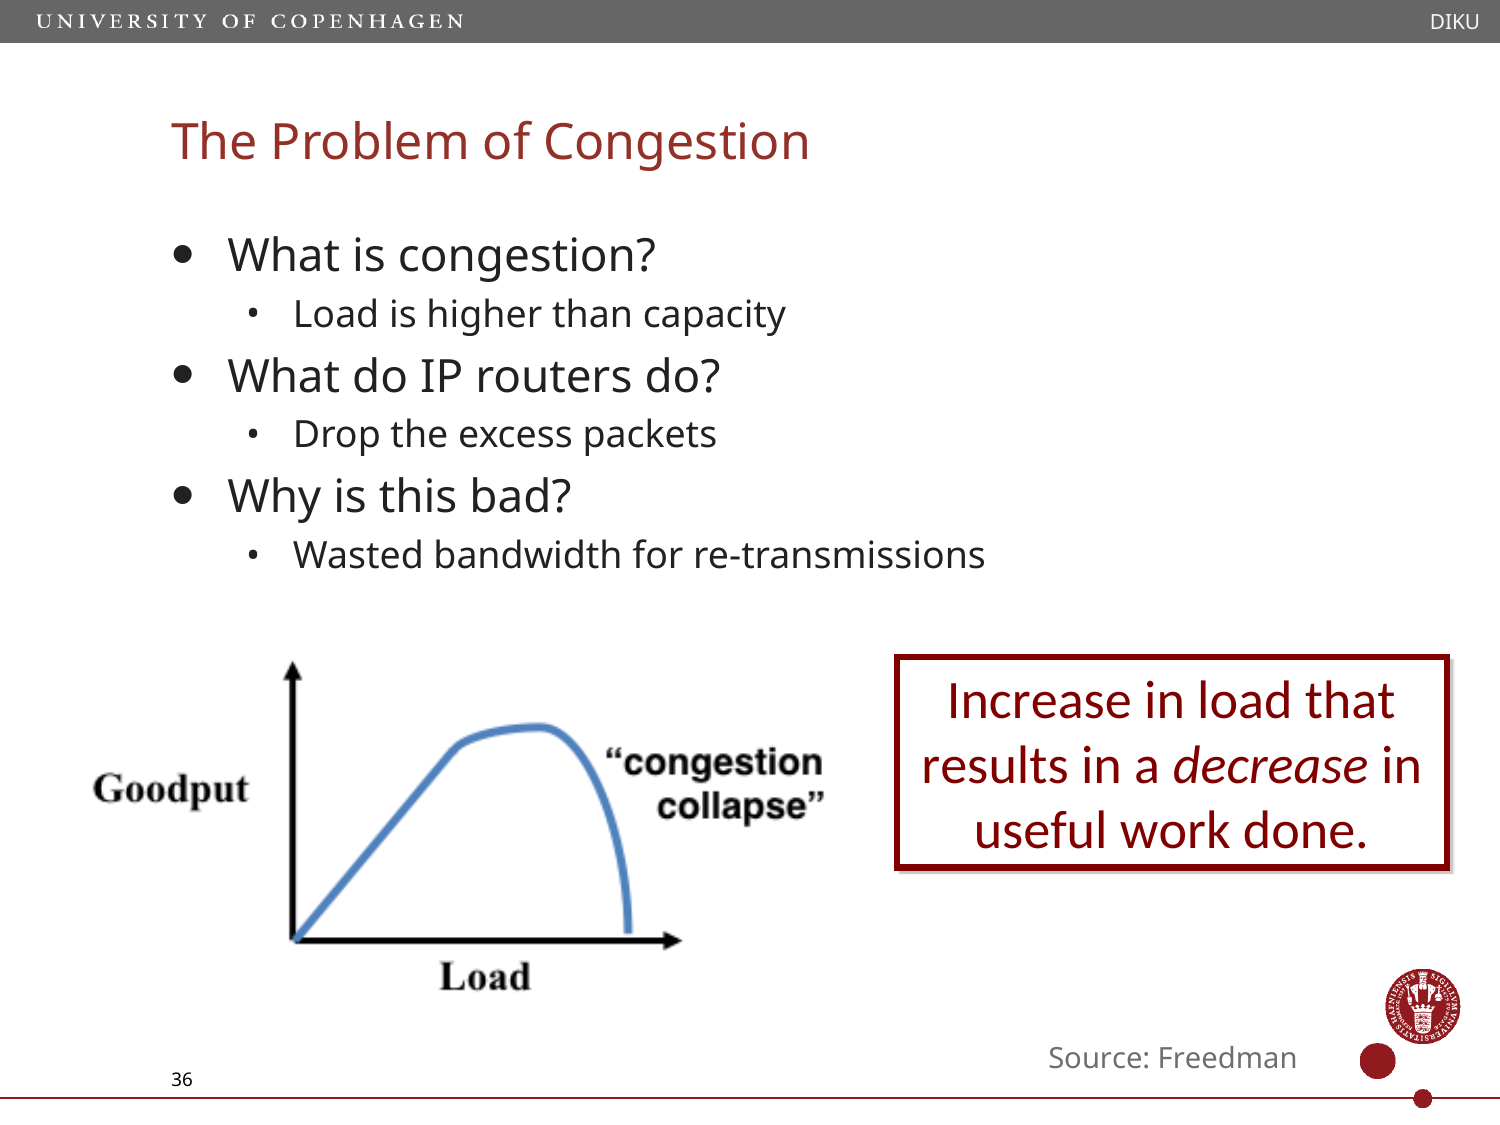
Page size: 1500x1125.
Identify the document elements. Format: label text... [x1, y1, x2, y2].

text_box Source: Freedman [1033, 1031, 1341, 1083]
title The Problem of Congestion [171, 75, 1329, 171]
text_box DIKU [469, 0, 1495, 43]
text_box <number> [171, 1067, 522, 1092]
text_box Increase in load that results in a decrease in useful work done. [896, 657, 1447, 868]
picture [0, 633, 1500, 1122]
list What is congestion? Load is higher than capacity What do IP routers do? Drop the excess packets Why is this bad? Wasted bandwidth for re-transmissions [171, 225, 1329, 900]
